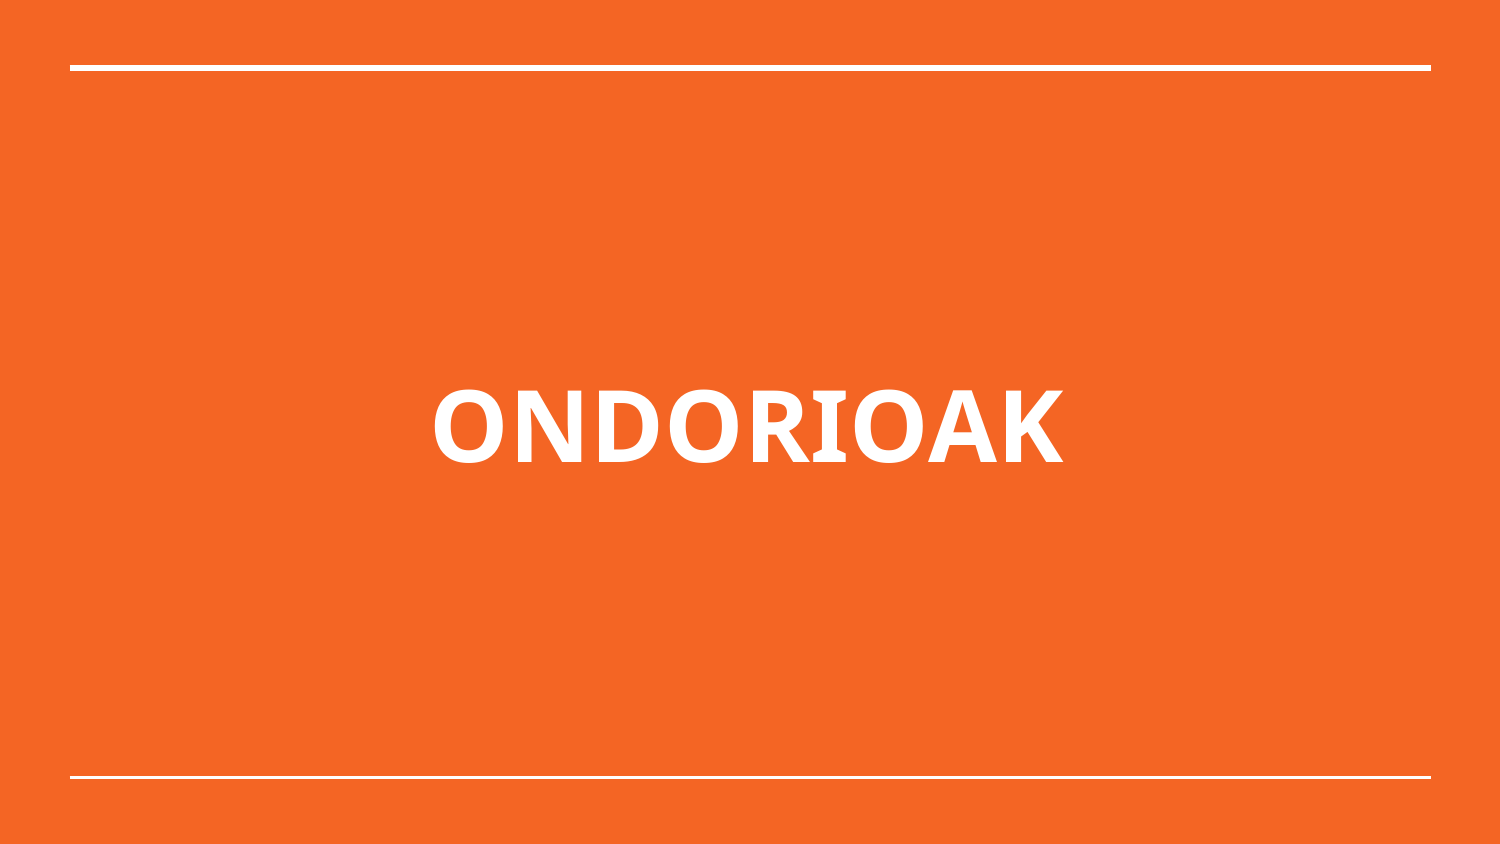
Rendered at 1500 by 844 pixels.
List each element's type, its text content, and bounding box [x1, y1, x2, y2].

title ONDORIOAK [66, 296, 1428, 550]
